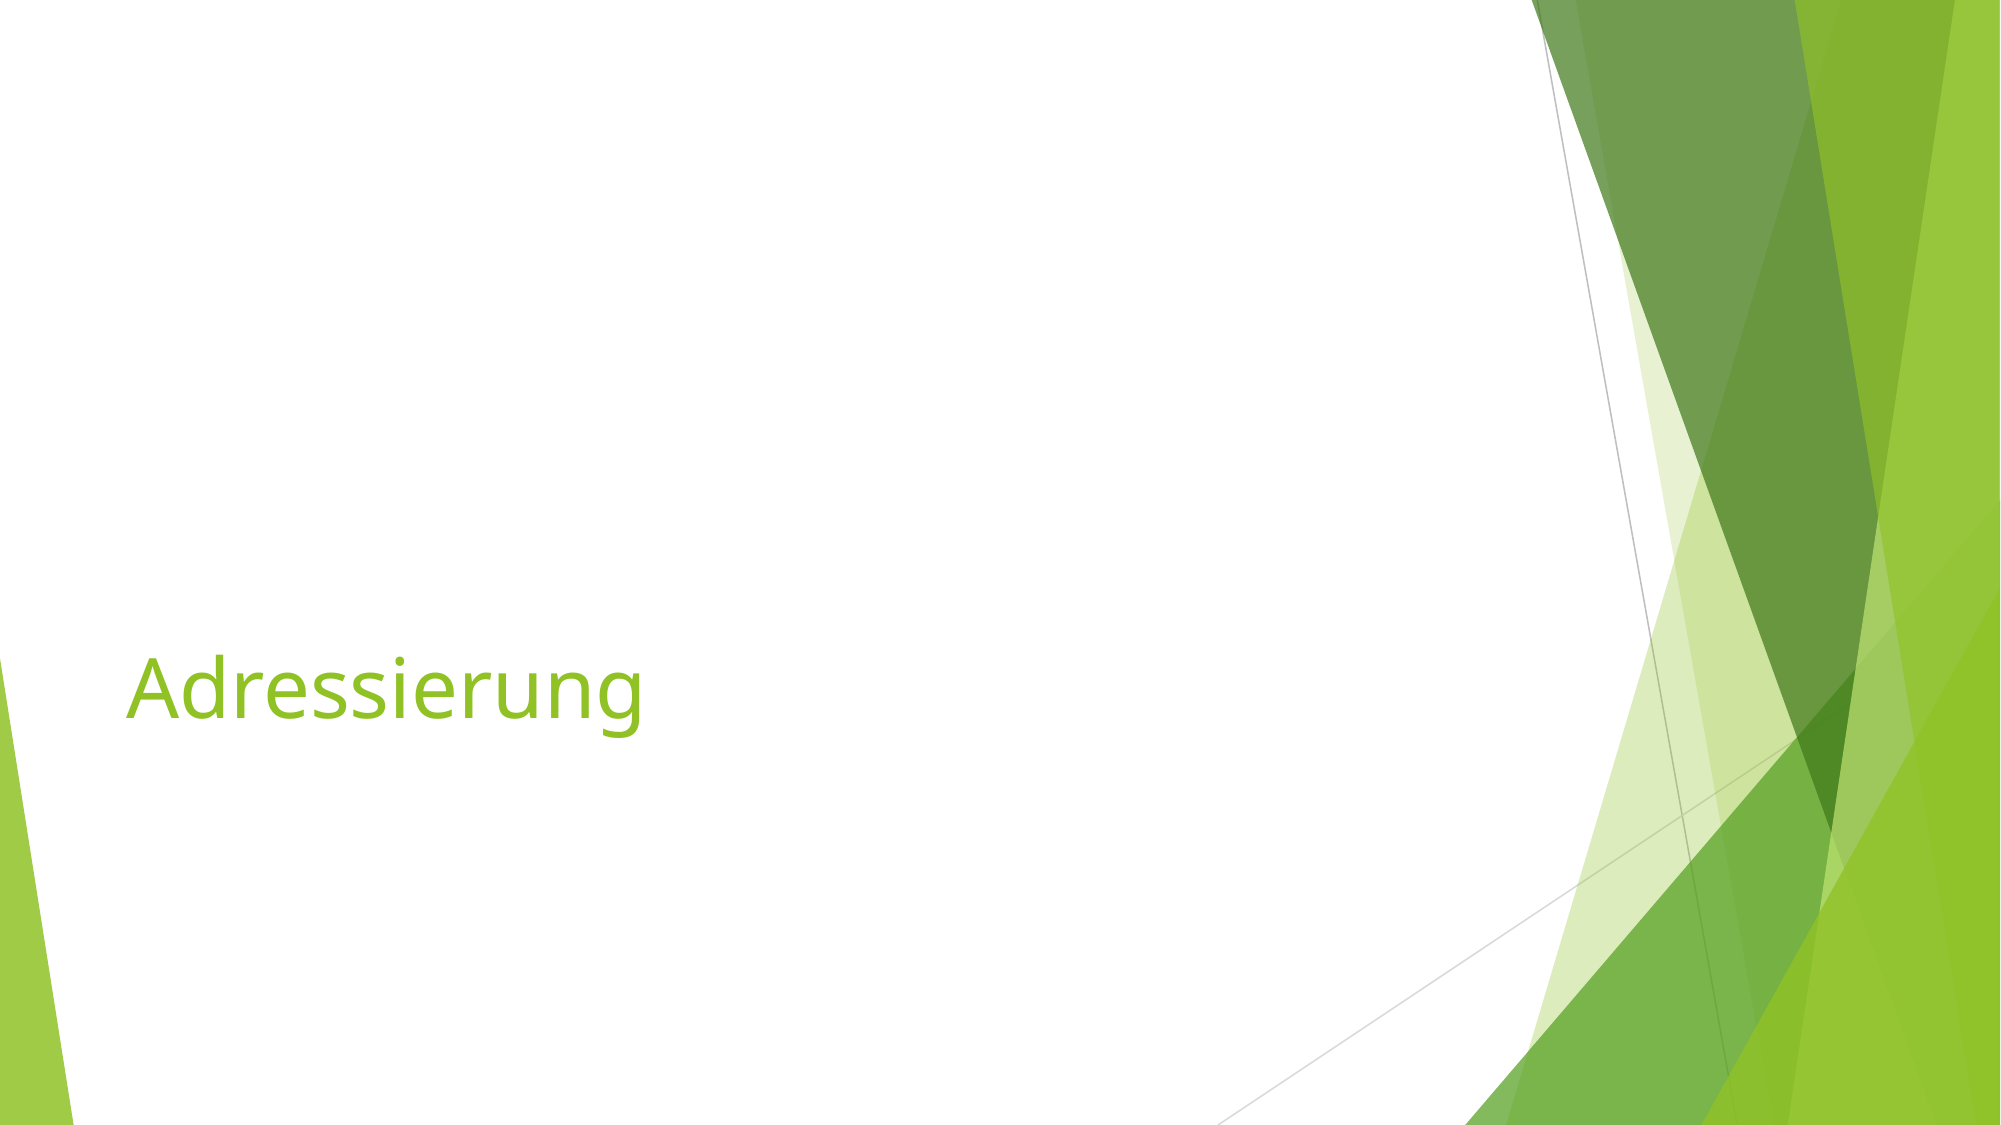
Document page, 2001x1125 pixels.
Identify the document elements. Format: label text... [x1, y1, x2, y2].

title Adressierung [111, 443, 1522, 743]
